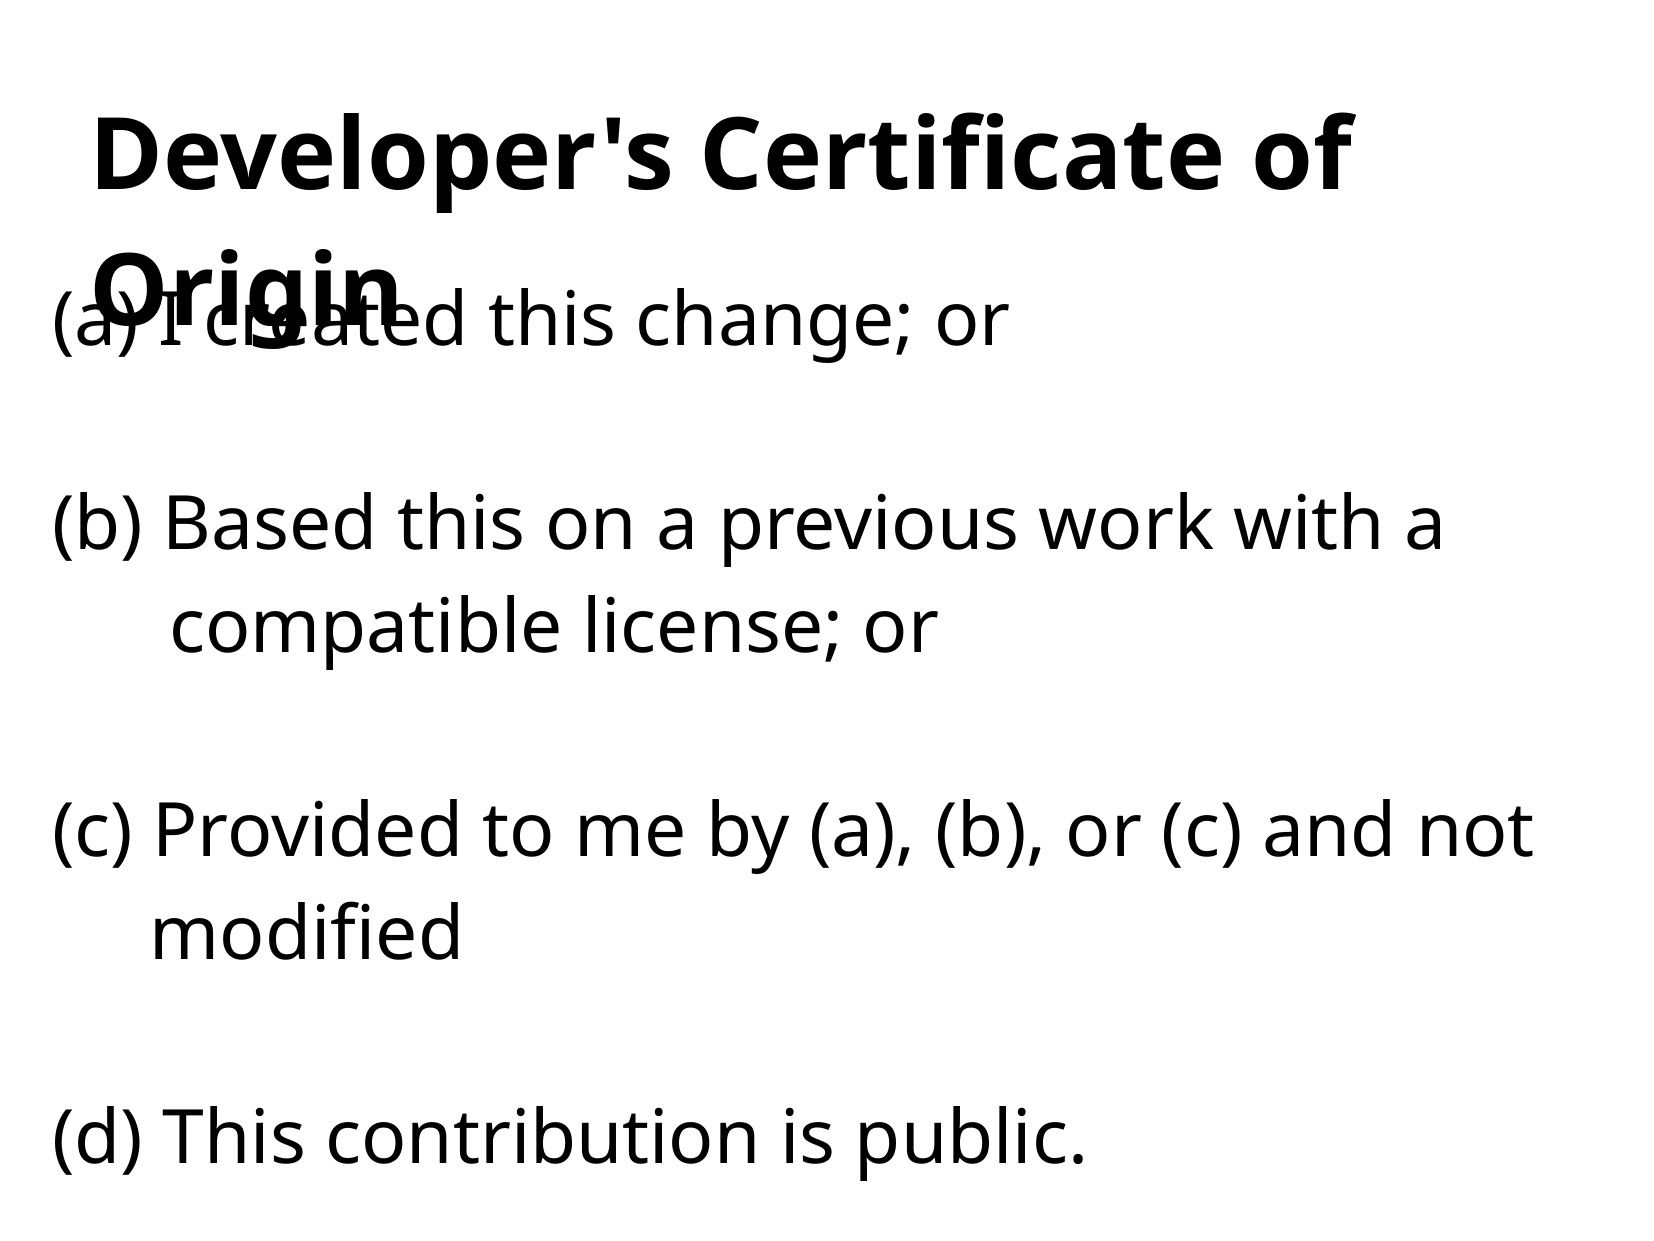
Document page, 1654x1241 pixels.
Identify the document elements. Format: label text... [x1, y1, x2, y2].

text_box Developer's Certificate of Origin [75, 75, 1613, 226]
text_box (a) I created this change; or (b) Based this on a previous work with a compatible license; or (c) Provided to me by (a), (b), or (c) and not modified (d) This contribution is public. [37, 257, 1546, 1083]
